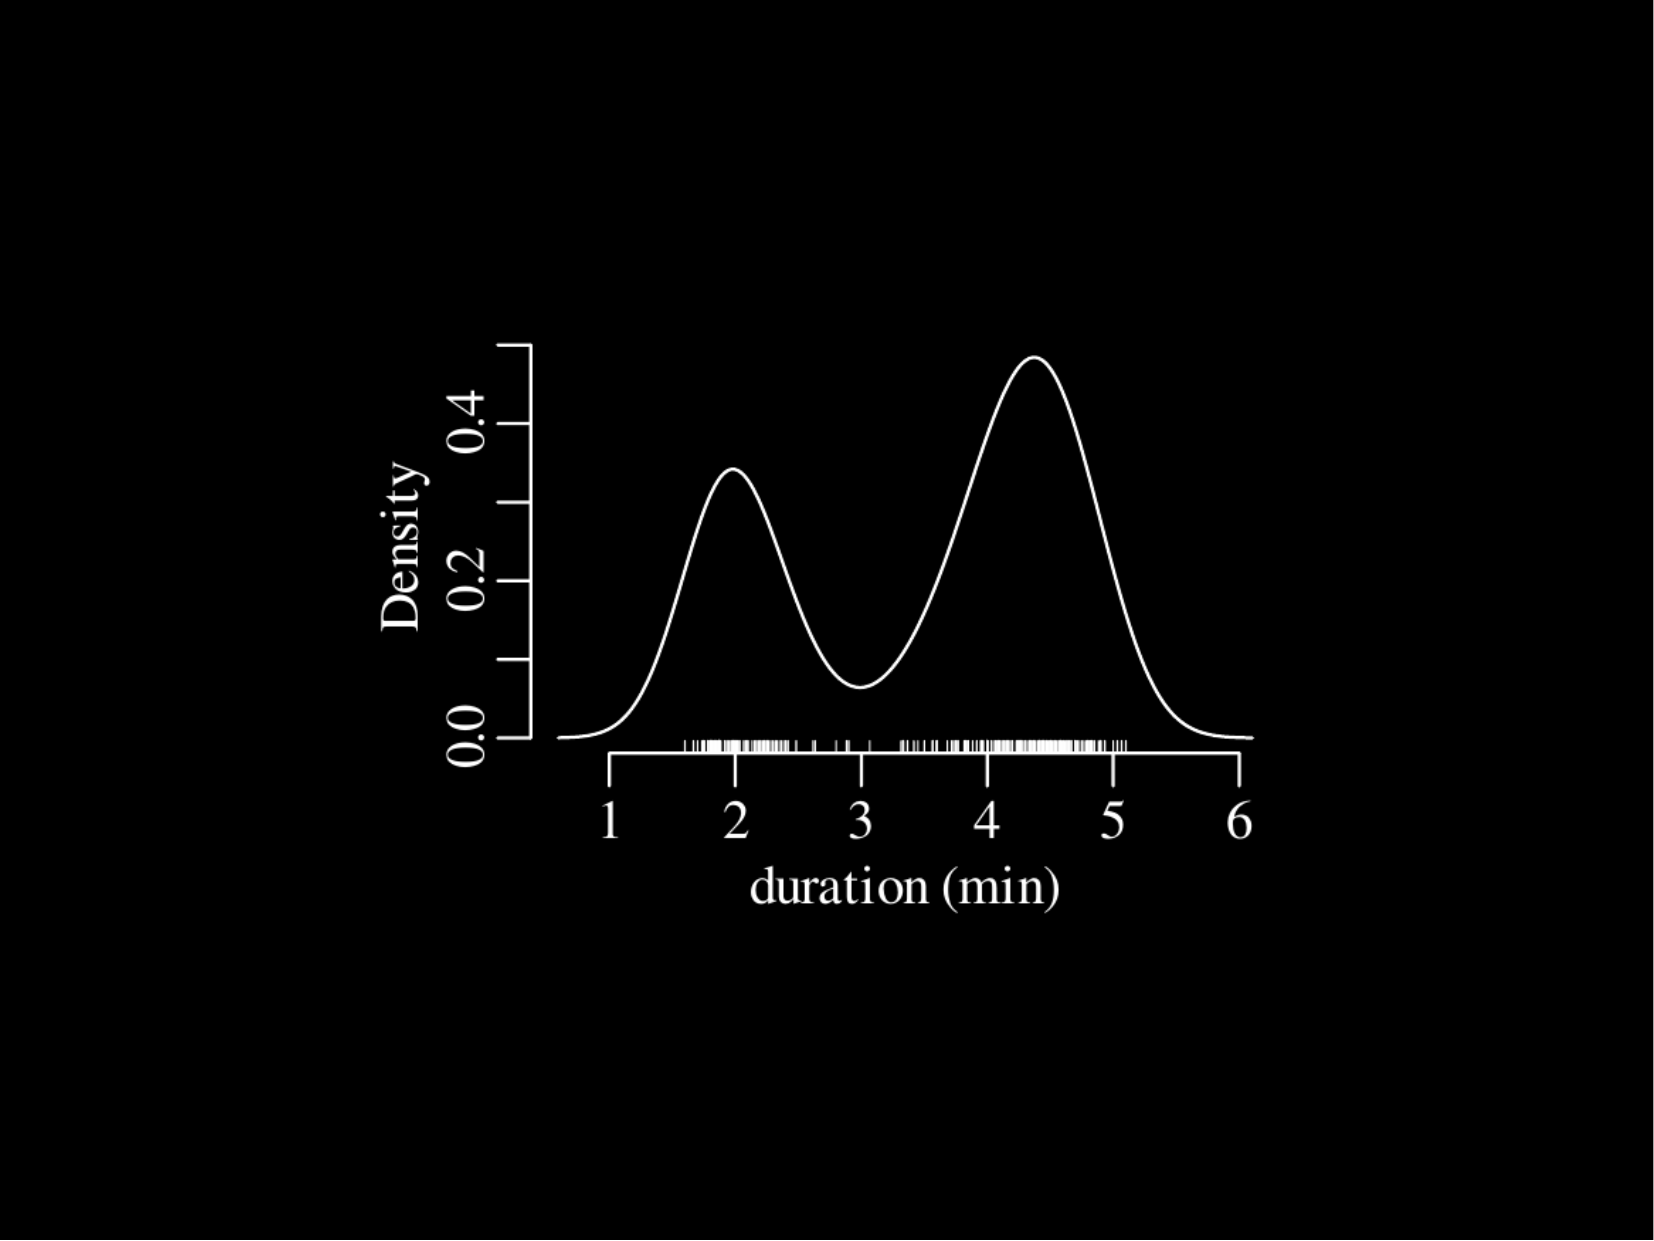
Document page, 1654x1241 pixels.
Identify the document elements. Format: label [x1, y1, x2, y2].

picture [364, 330, 1270, 922]
